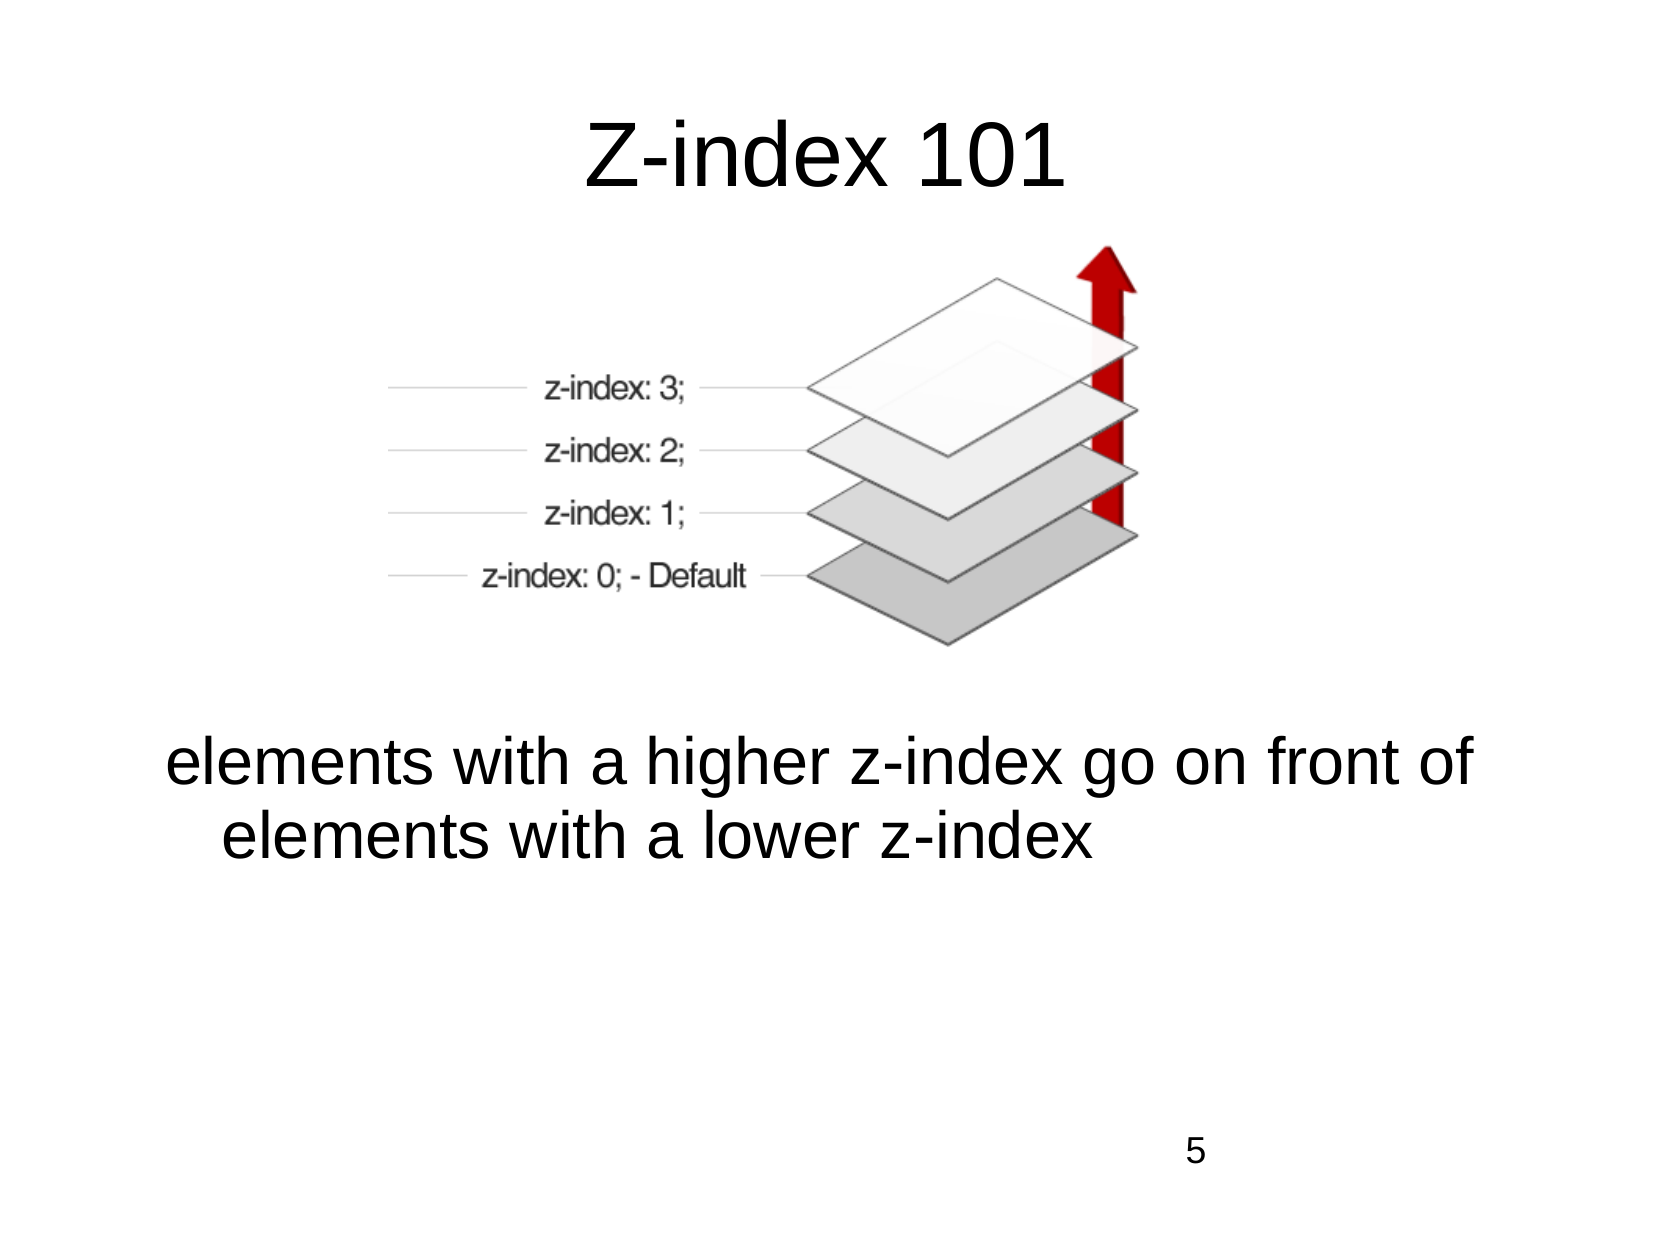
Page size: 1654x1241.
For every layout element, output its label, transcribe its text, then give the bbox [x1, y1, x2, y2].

picture [388, 257, 1171, 658]
list elements with a higher z-index go on front of elements with a lower z-index [165, 720, 1621, 995]
title Z-index 101 [82, 49, 1571, 257]
